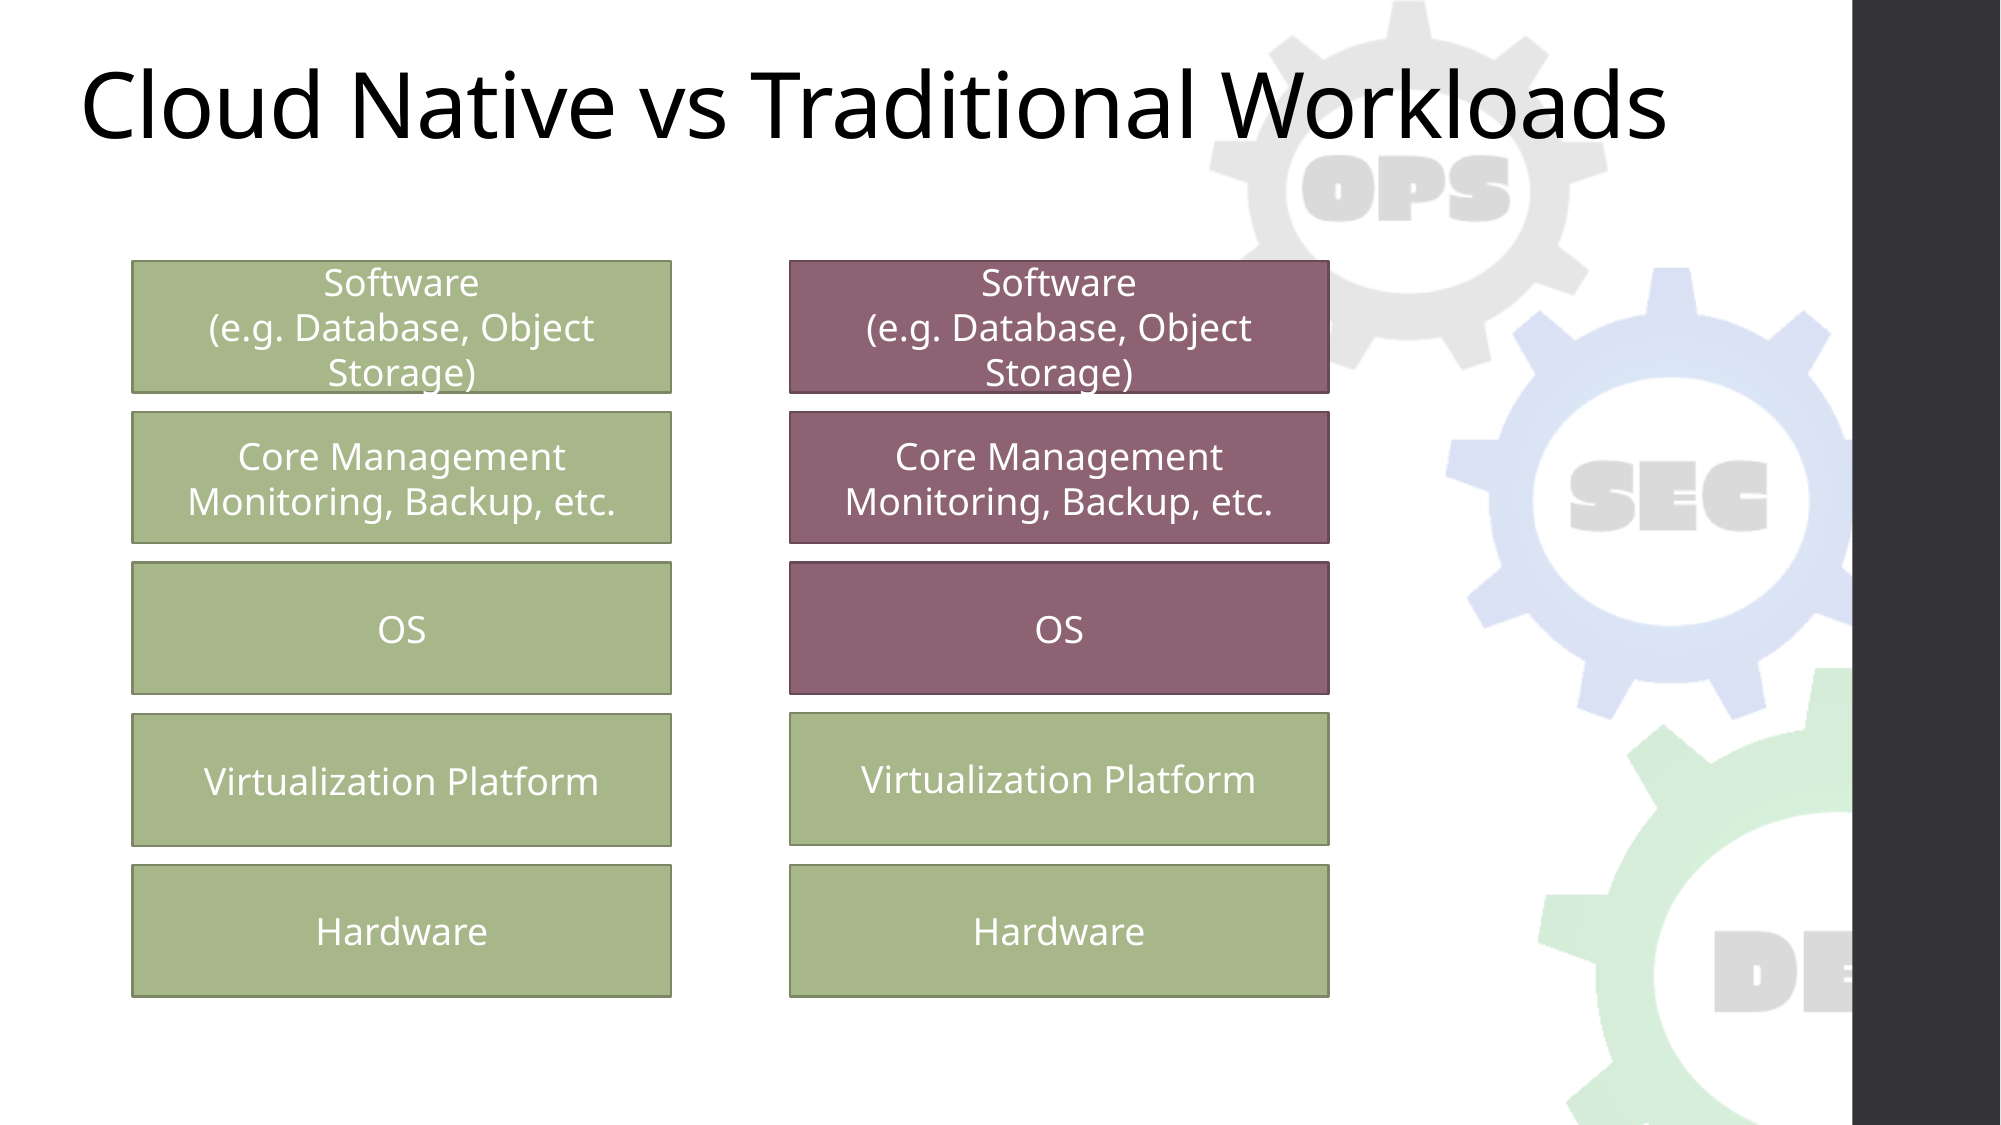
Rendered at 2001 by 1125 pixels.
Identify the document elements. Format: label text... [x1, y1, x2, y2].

text_box Software (e.g. Database, Object Storage) [789, 260, 1329, 393]
text_box OS [132, 562, 672, 695]
text_box Core Management Monitoring, Backup, etc. [789, 411, 1329, 544]
text_box Hardware [789, 864, 1329, 997]
text_box Software (e.g. Database, Object Storage) [132, 260, 672, 393]
text_box OS [789, 562, 1329, 695]
text_box Virtualization Platform [132, 714, 672, 846]
text_box Core Management Monitoring, Backup, etc. [132, 411, 672, 544]
title Cloud Native vs Traditional Workloads [64, 33, 1797, 166]
text_box Virtualization Platform [789, 713, 1329, 845]
text_box Hardware [132, 864, 672, 997]
